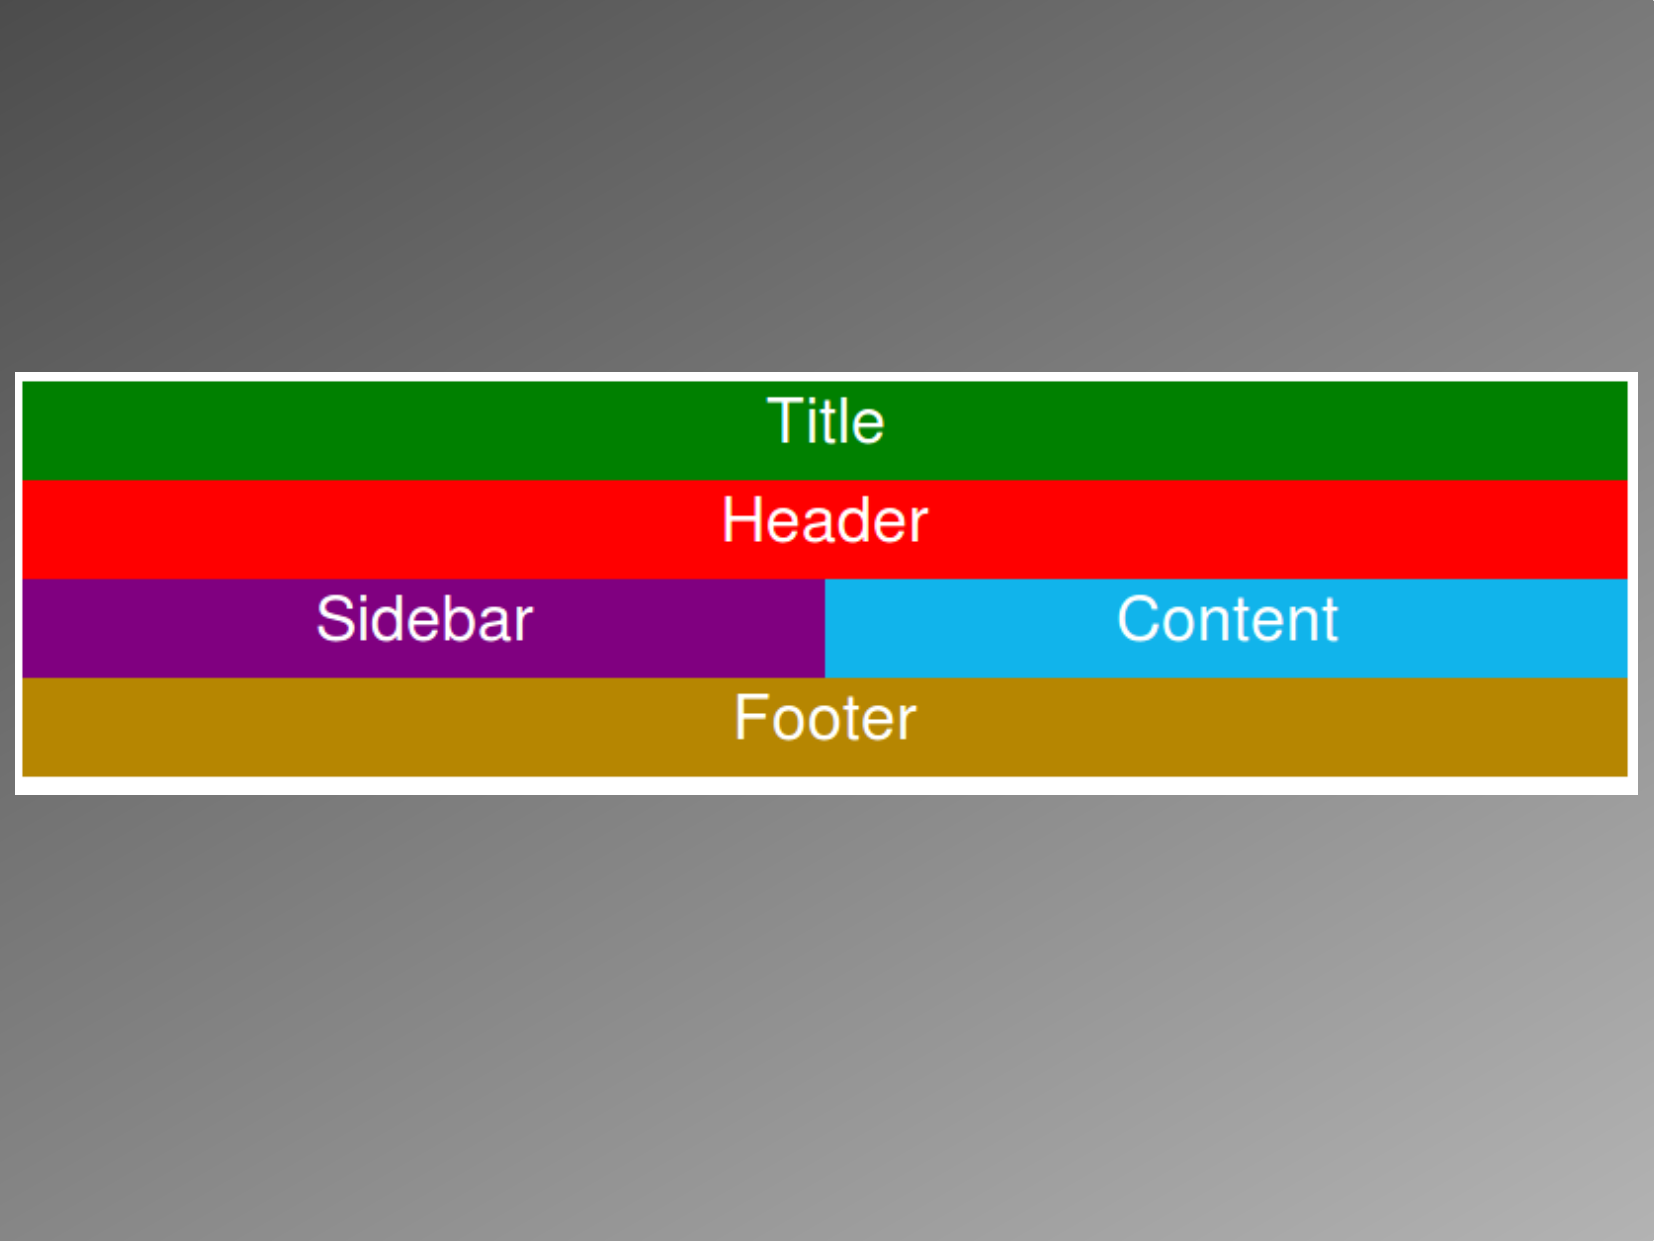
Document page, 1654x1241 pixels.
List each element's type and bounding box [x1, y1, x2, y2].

picture [15, 372, 1638, 796]
